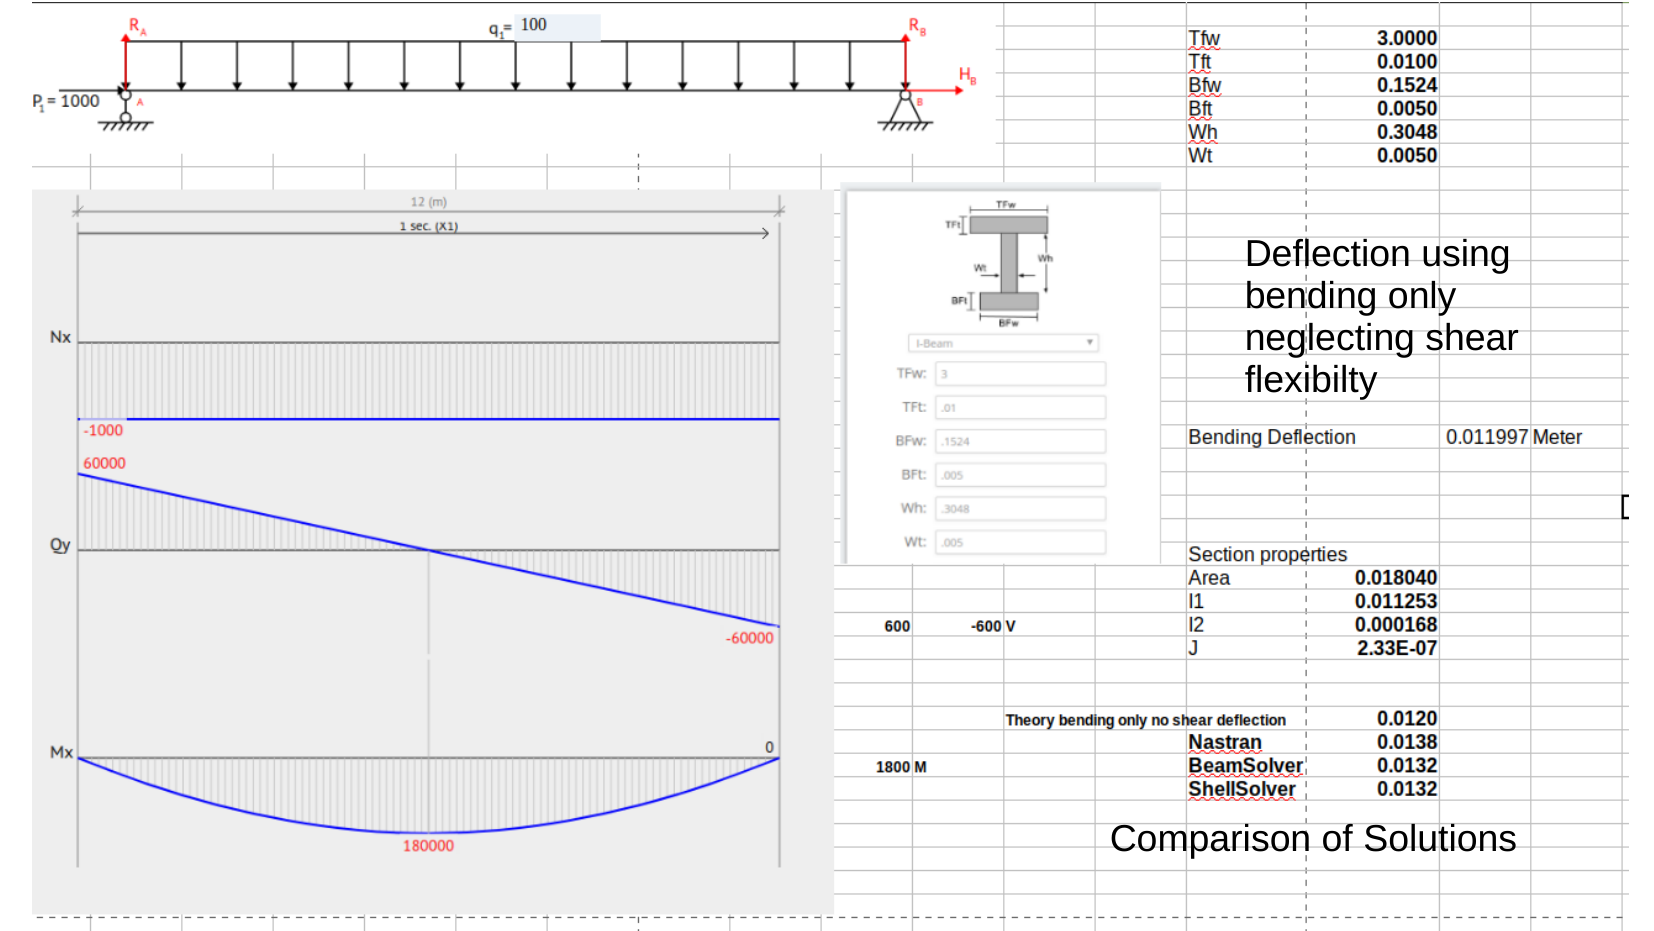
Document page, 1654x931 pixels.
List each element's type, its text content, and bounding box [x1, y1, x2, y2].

text_box Deflection using bending only neglecting shear flexibilty [1230, 225, 1576, 408]
picture [32, 2, 1629, 931]
text_box Comparison of Solutions [1095, 810, 1546, 867]
